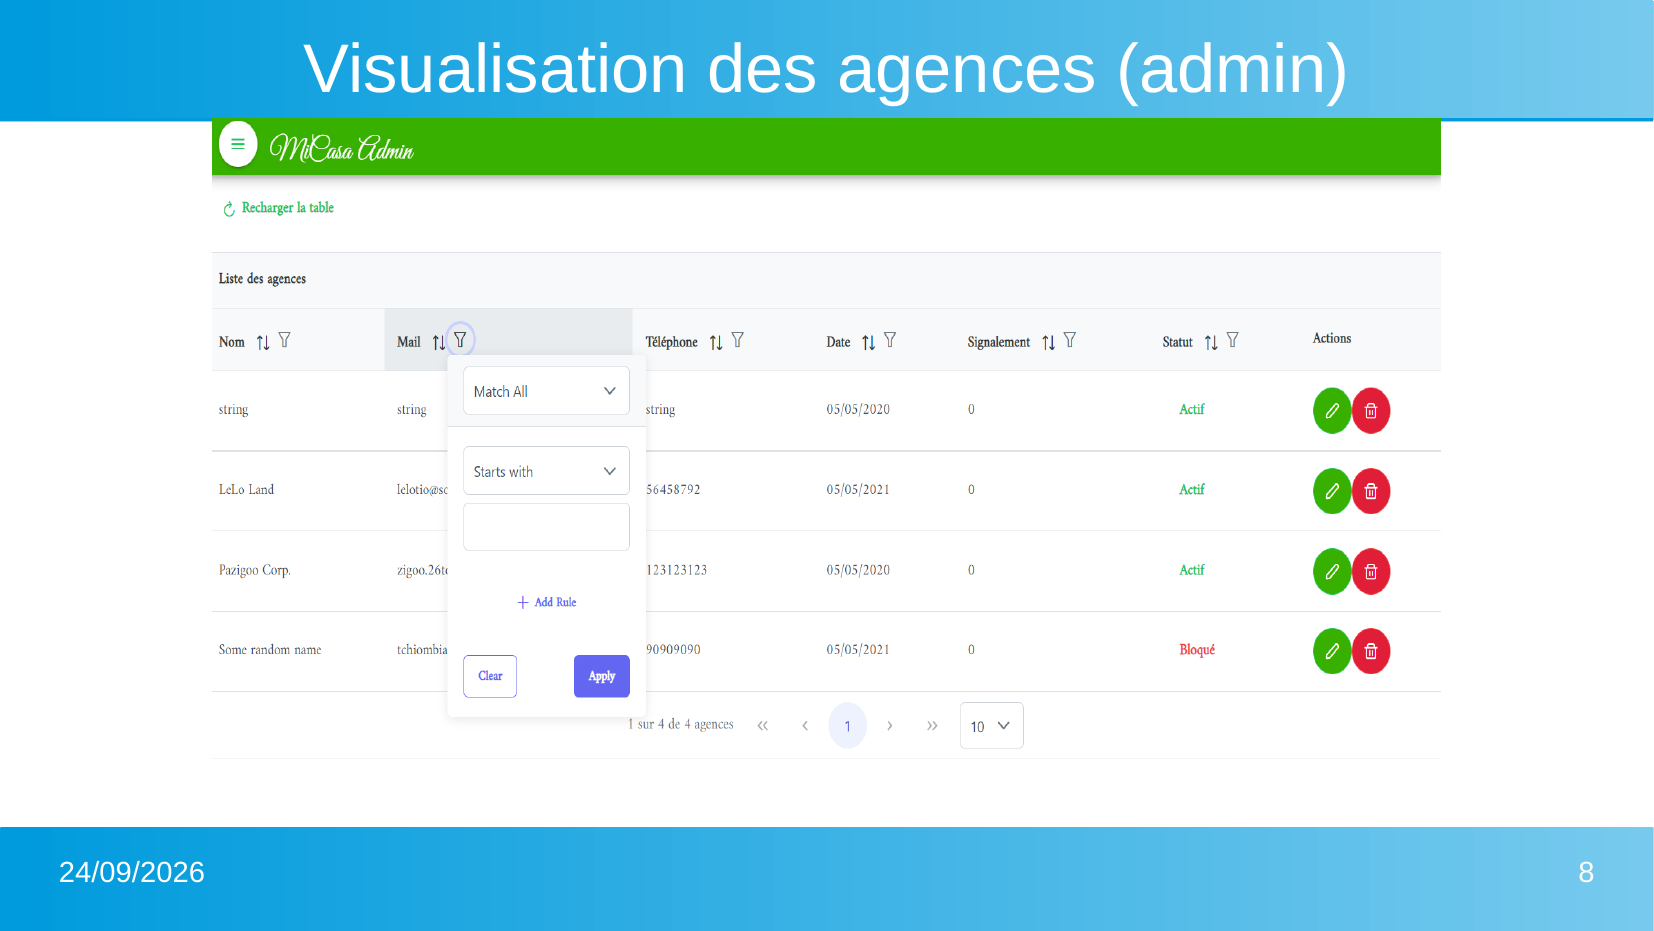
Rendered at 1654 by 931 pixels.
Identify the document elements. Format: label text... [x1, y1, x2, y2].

title Visualisation des agences (admin) [59, 29, 1595, 108]
picture [212, 118, 1441, 827]
